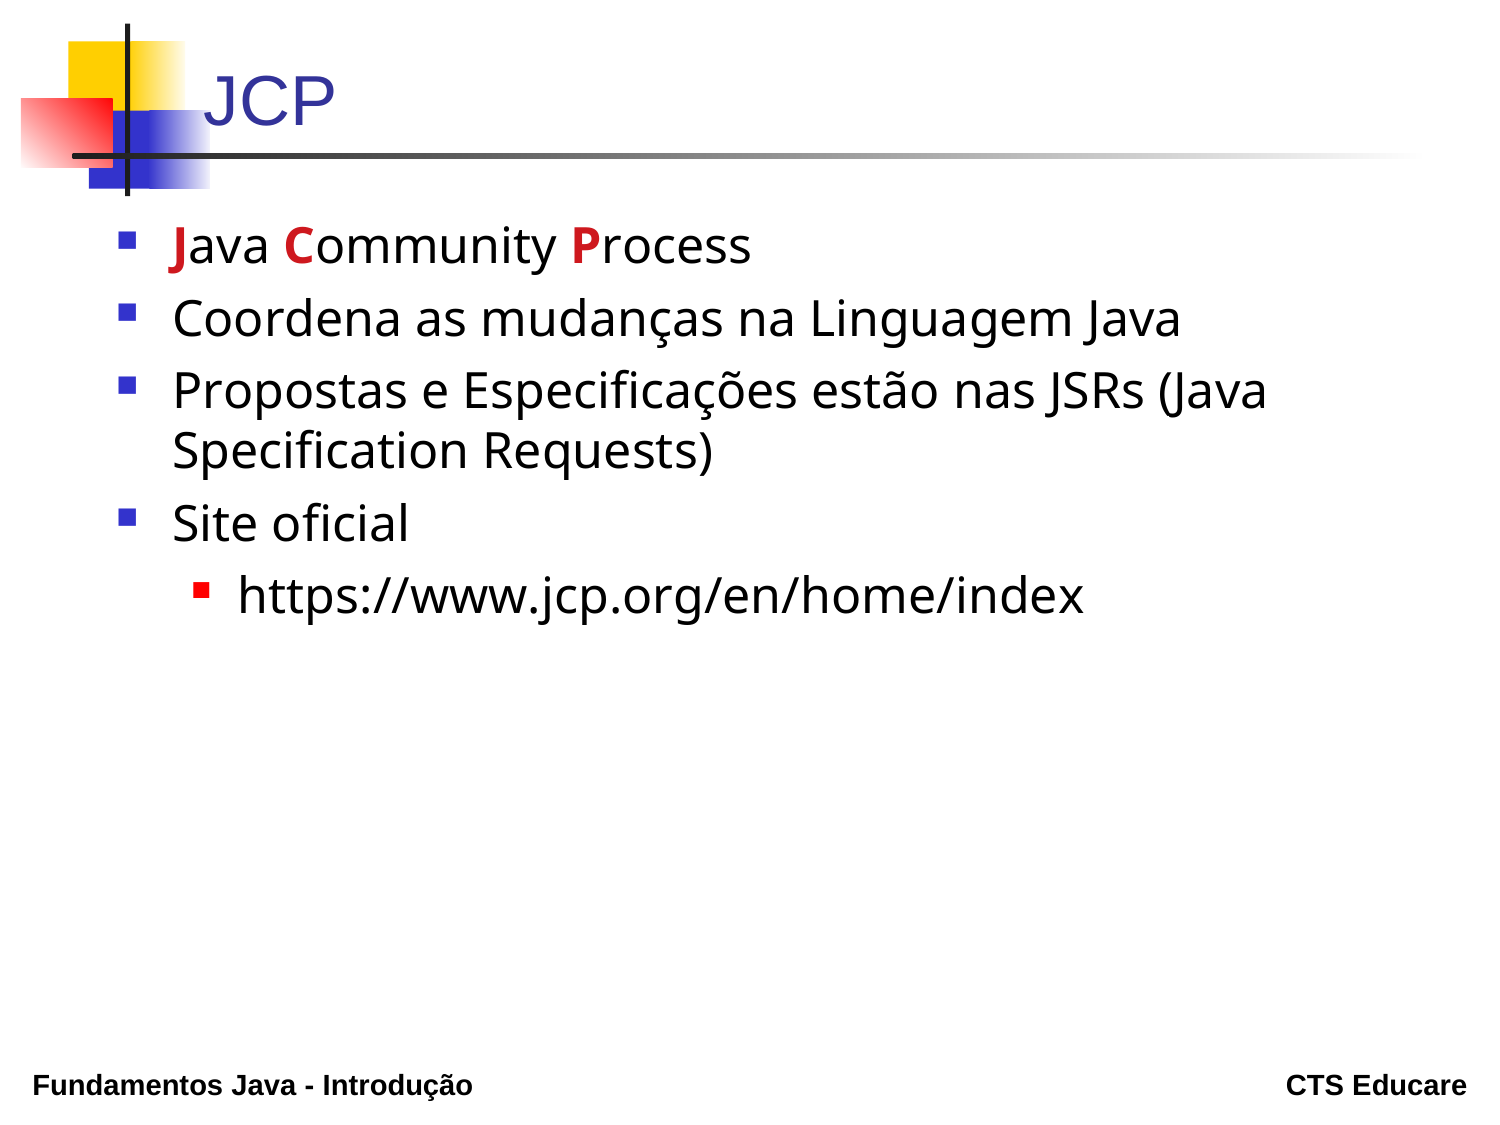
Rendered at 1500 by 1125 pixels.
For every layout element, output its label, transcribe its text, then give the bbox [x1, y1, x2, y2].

list Java Community Process Coordena as mudanças na Linguagem Java Propostas e Especificações estão nas JSRs (Java Specification Requests) Site oficial https://www.jcp.org/en/home/index [100, 206, 1447, 1024]
title JCP [188, 46, 1468, 149]
